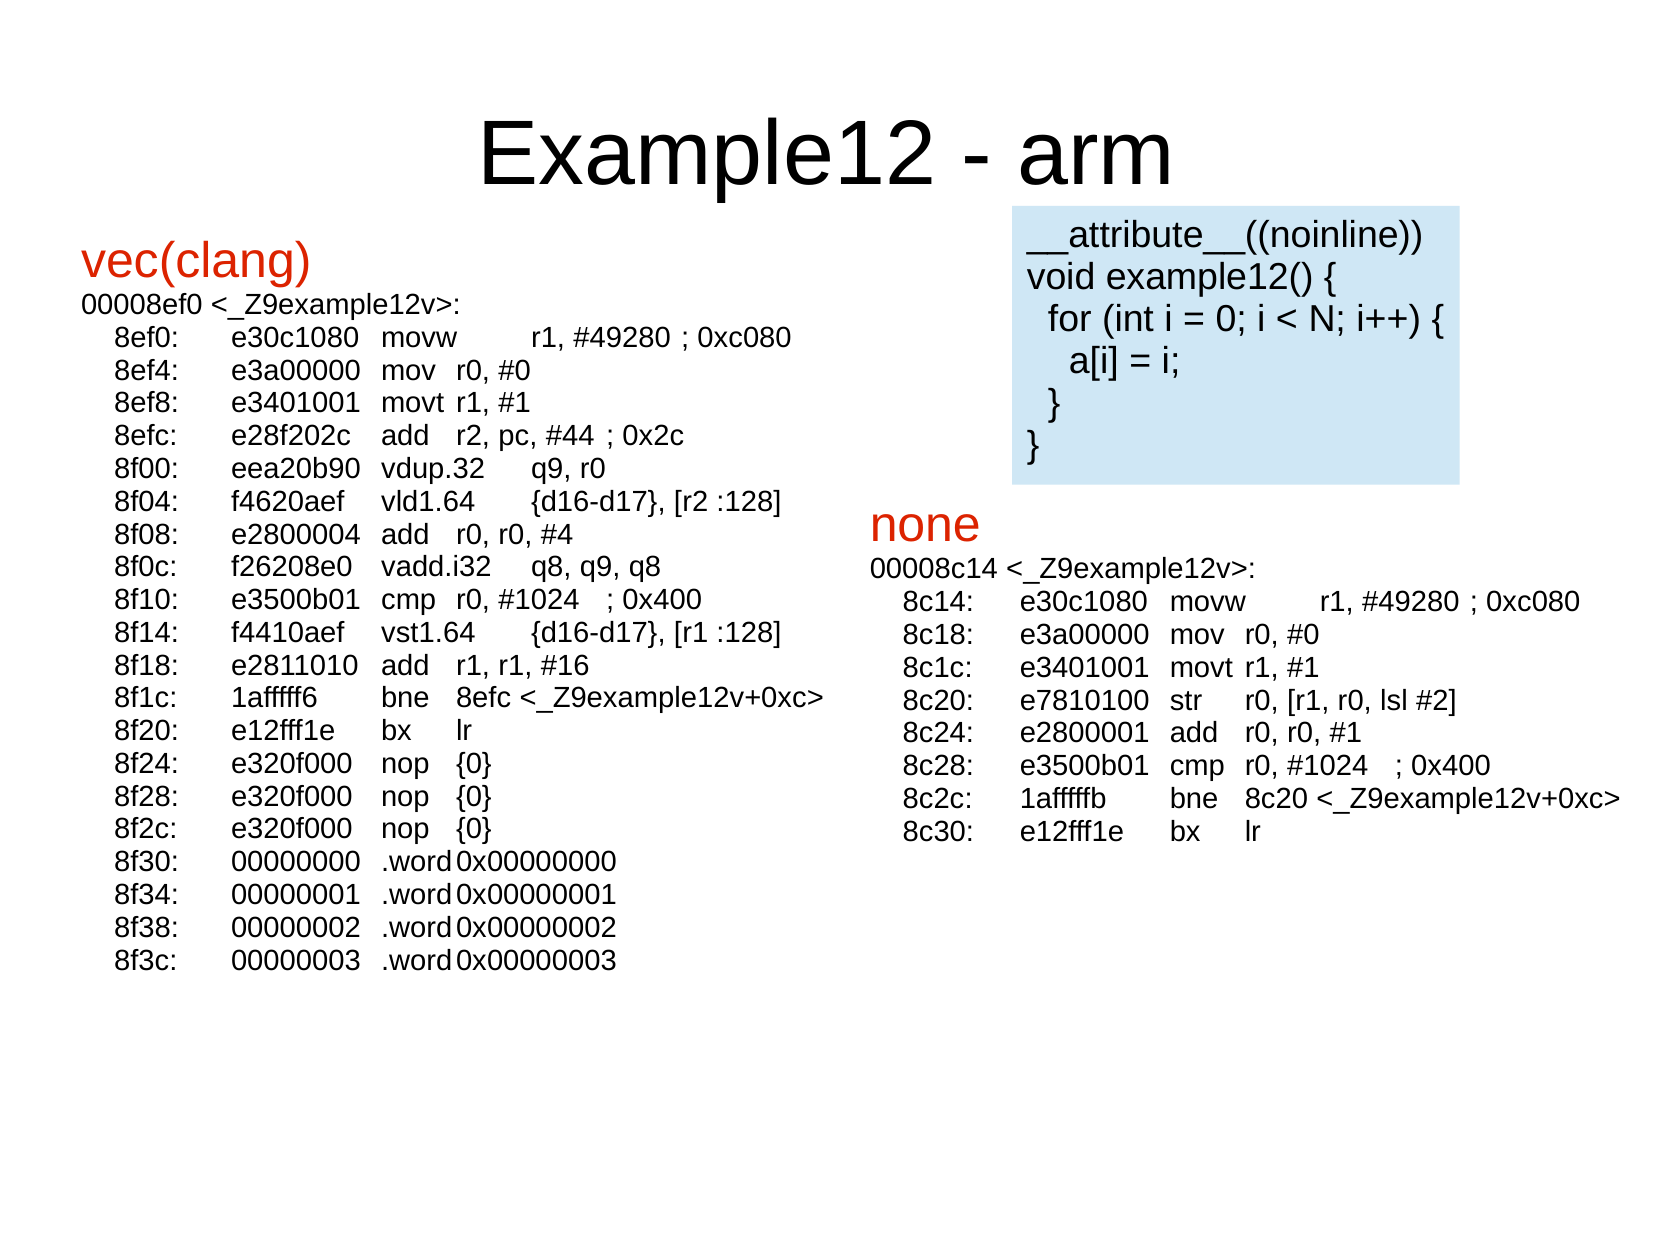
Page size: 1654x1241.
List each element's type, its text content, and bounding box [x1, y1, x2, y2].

text_box none 00008c14 <_Z9example12v>: 8c14: e30c1080 movw r1, #49280 ; 0xc080 8c18: e3a00000 mov r0, #0 8c1c: e3401001 movt r1, #1 8c20: e7810100 str r0, [r1, r0, lsl #2] 8c24: e2800001 add r0, r0, #1 8c28: e3500b01 cmp r0, #1024 ; 0x400 8c2c: 1afffffb bne 8c20 <_Z9example12v+0xc> 8c30: e12fff1e bx lr [855, 489, 1654, 883]
title Example12 - arm [82, 49, 1571, 257]
text_box vec(clang) 00008ef0 <_Z9example12v>: 8ef0: e30c1080 movw r1, #49280 ; 0xc080 8ef4: e3a00000 mov r0, #0 8ef8: e3401001 movt r1, #1 8efc: e28f202c add r2, pc, #44 ; 0x2c 8f00: eea20b90 vdup.32 q9, r0 8f04: f4620aef vld1.64 {d16-d17}, [r2 :128] 8f08: e2800004 add r0, r0, #4 8f0c: f26208e0 vadd.i32 q8, q9, q8 8f10: e3500b01 cmp r0, #1024 ; 0x400 8f14: f4410aef vst1.64 {d16-d17}, [r1 :128] 8f18: e2811010 add r1, r1, #16 8f1c: 1afffff6 bne 8efc <_Z9example12v+0xc> 8f20: e12fff1e bx lr 8f24: e320f000 nop {0} 8f28: e320f000 nop {0} 8f2c: e320f000 nop {0} 8f30: 00000000 .word 0x00000000 8f34: 00000001 .word 0x00000001 8f38: 00000002 .word 0x00000002 8f3c: 00000003 .word 0x00000003 [66, 225, 886, 1096]
text_box __attribute__((noinline)) void example12() { for (int i = 0; i < N; i++) { a[i] = i; } } [1012, 205, 1460, 485]
